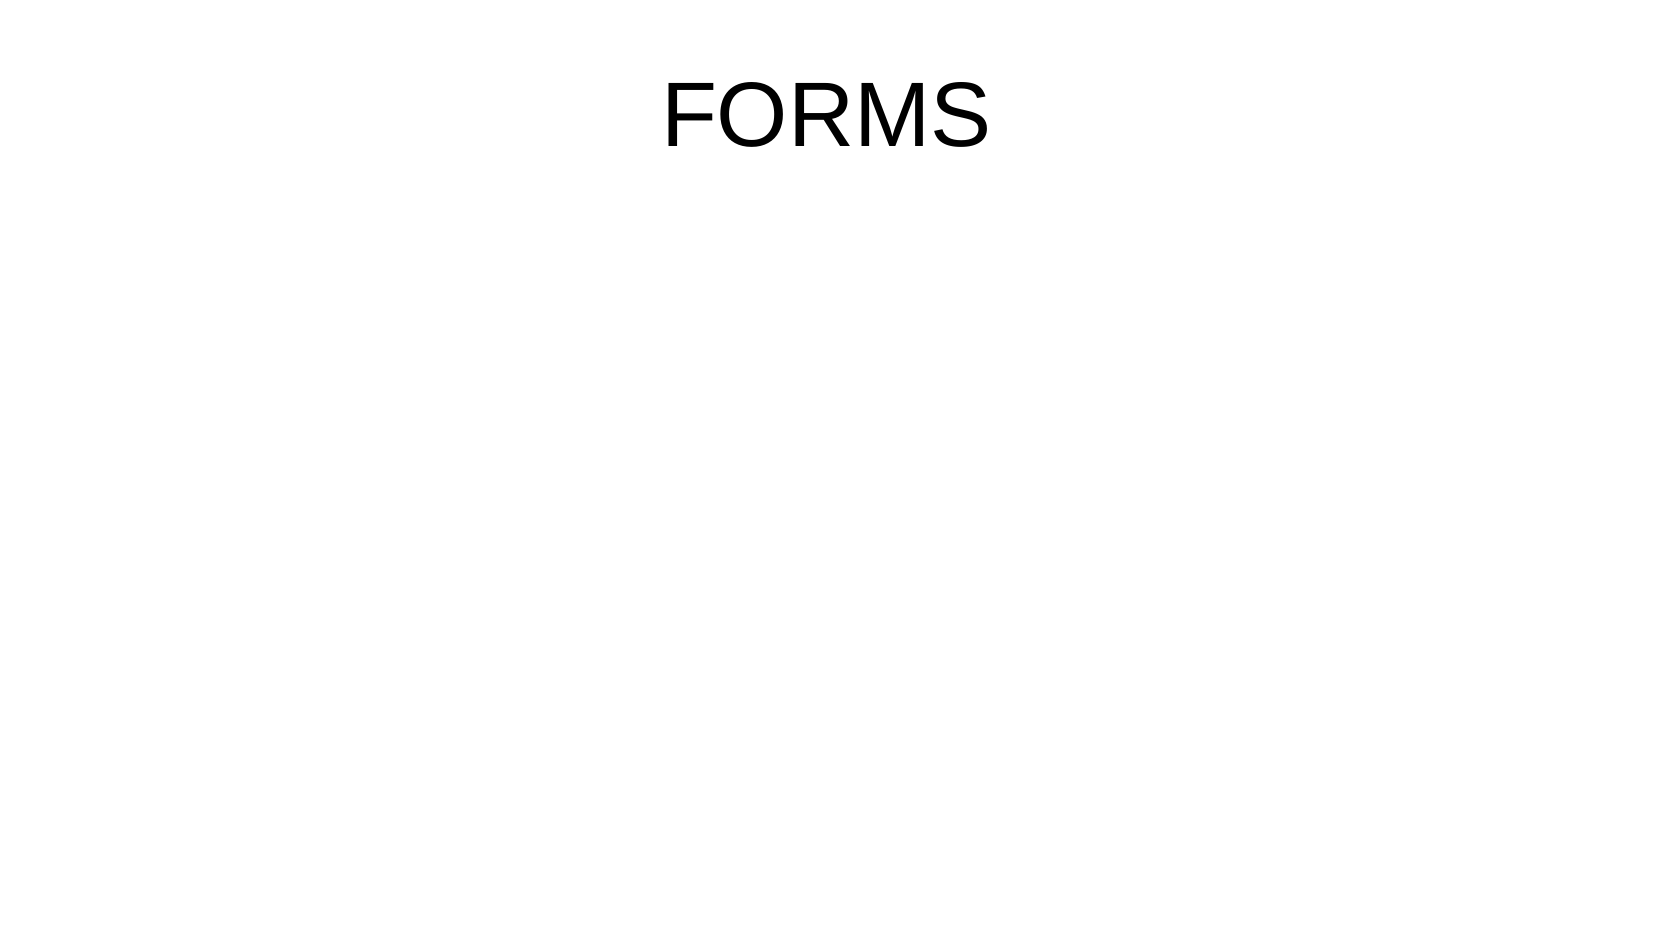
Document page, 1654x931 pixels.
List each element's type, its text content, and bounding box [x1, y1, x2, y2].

title FORMS [82, 37, 1571, 193]
